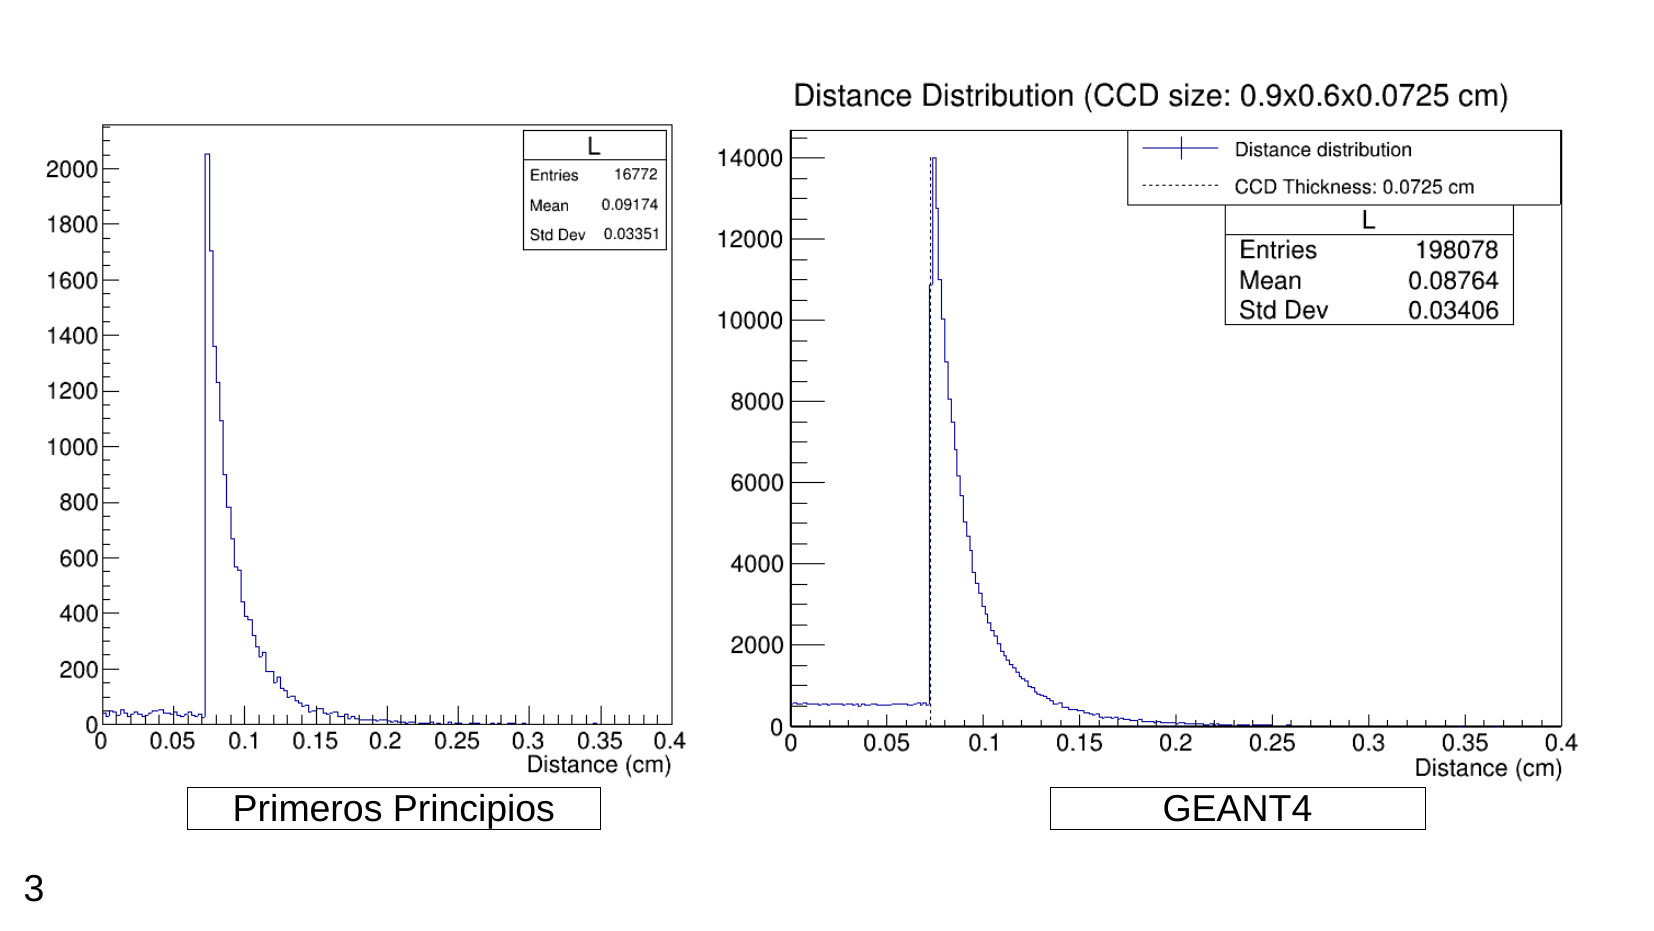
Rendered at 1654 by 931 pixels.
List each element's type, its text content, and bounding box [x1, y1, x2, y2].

text_box <number> [8, 860, 638, 931]
picture [37, 112, 694, 788]
title GEANT4 [1050, 787, 1426, 830]
title Primeros Principios [187, 787, 601, 830]
picture [712, 74, 1582, 788]
